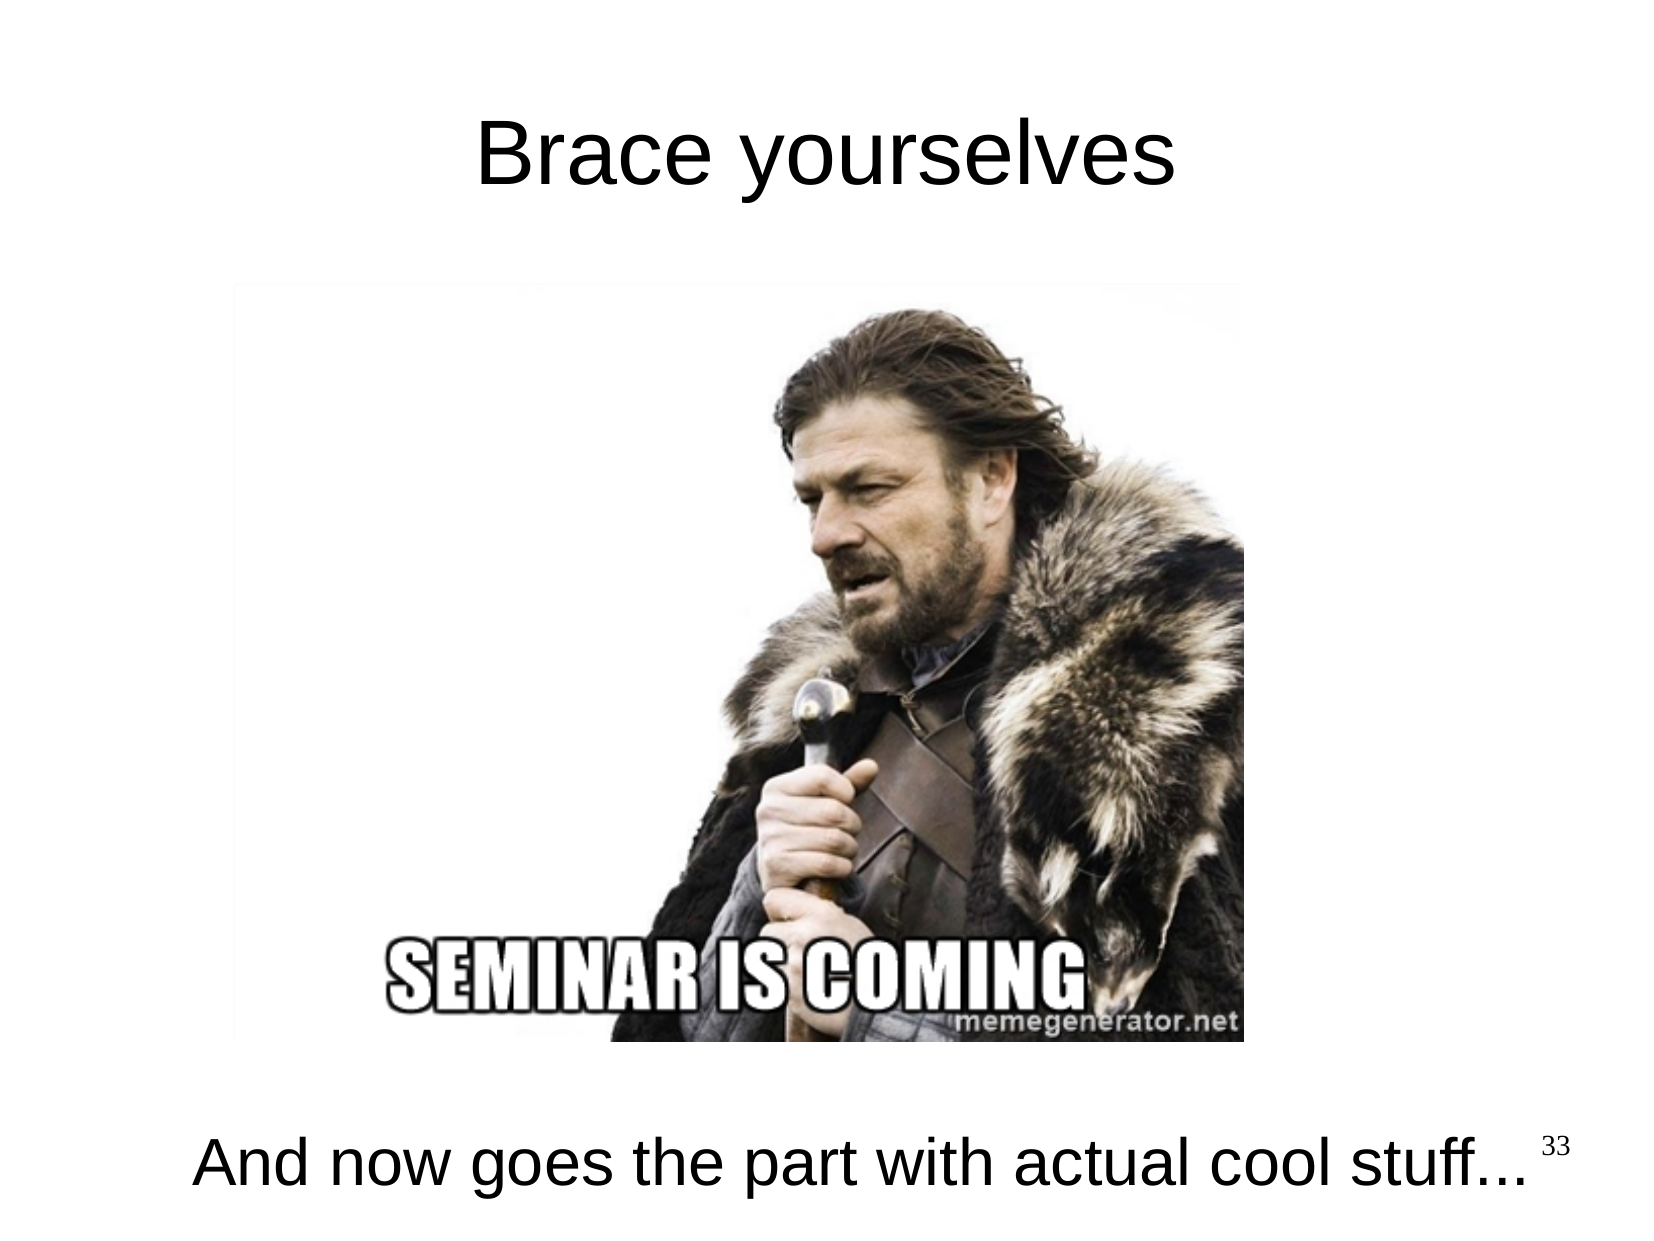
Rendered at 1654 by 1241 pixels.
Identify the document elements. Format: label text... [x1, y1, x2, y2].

list And now goes the part with actual cool stuff... [82, 290, 1571, 1241]
title Brace yourselves [82, 49, 1571, 257]
picture [233, 283, 1244, 1042]
